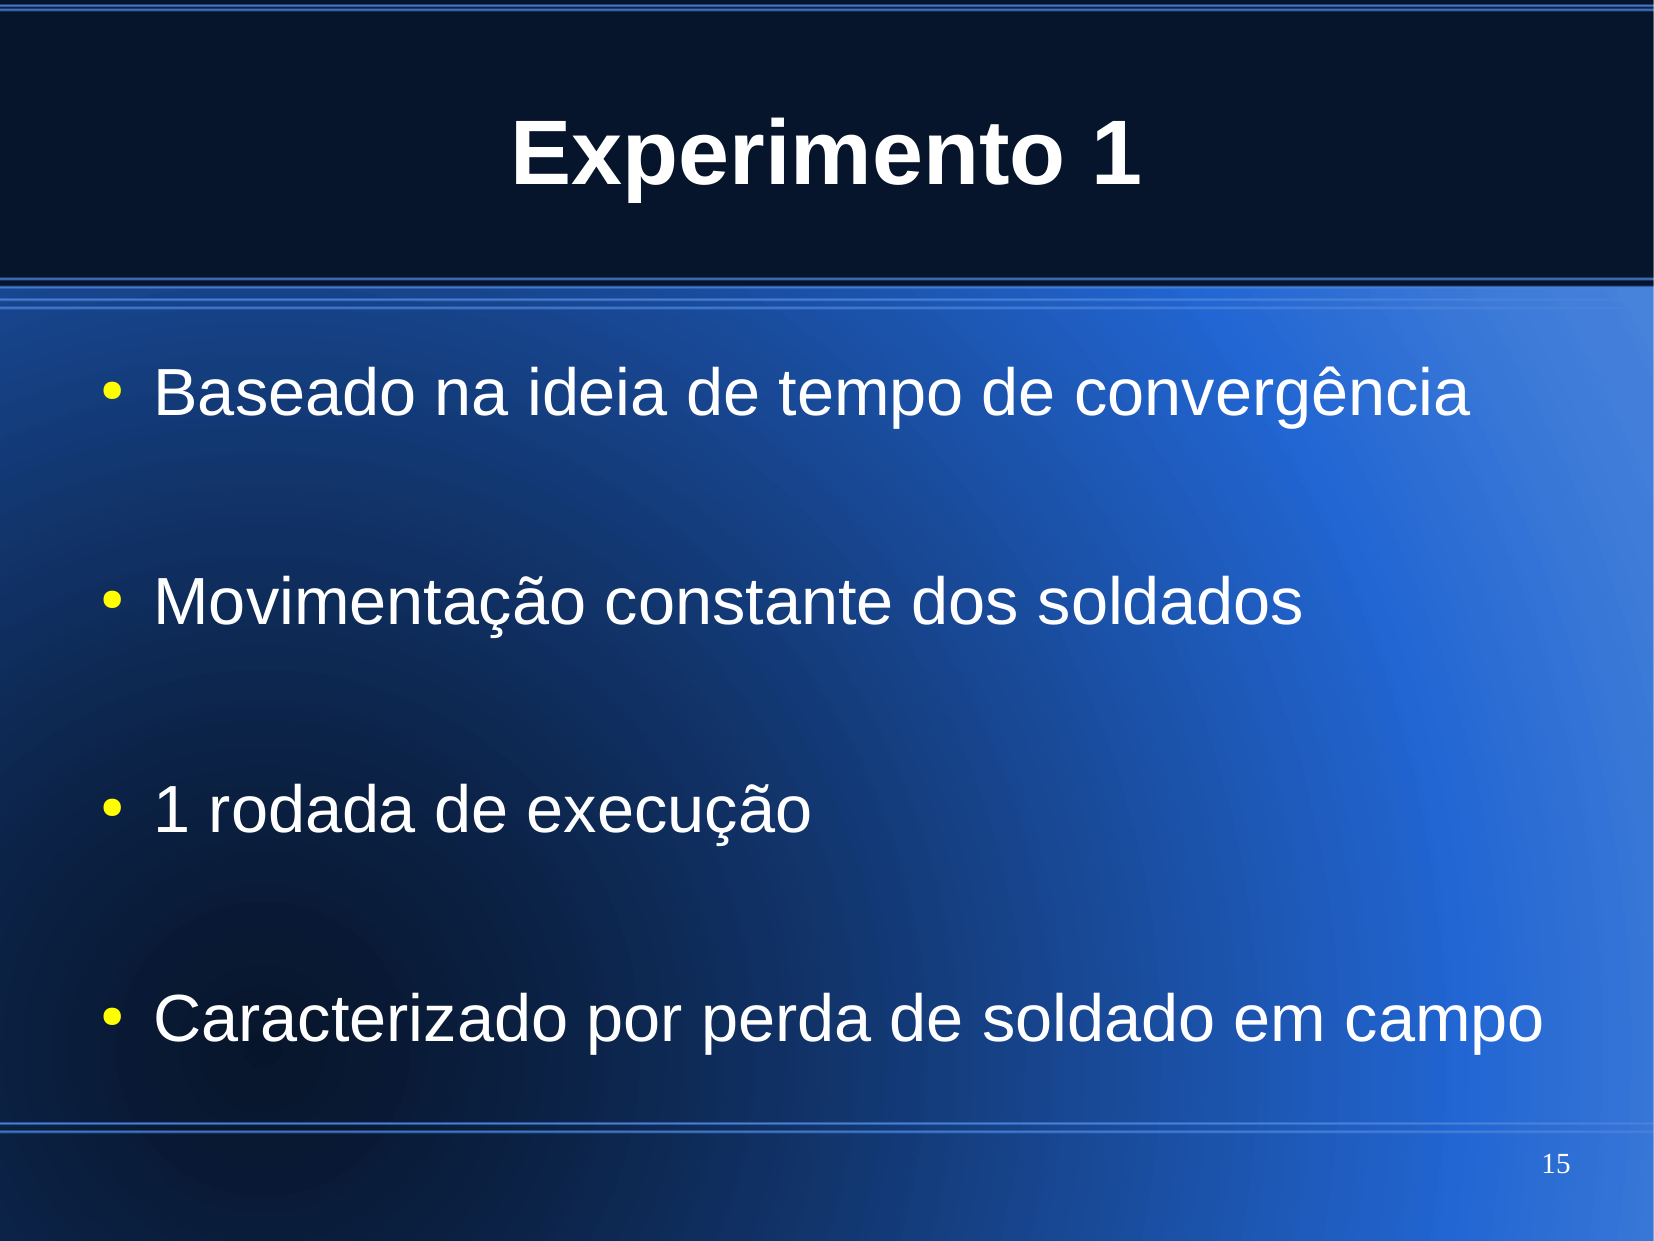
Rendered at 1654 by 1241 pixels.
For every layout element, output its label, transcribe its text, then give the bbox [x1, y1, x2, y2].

picture [0, 0, 1654, 1241]
list Baseado na ideia de tempo de convergência Movimentação constante dos soldados 1 rodada de execução Caracterizado por perda de soldado em campo [82, 355, 1571, 1075]
title Experimento 1 [82, 49, 1571, 257]
